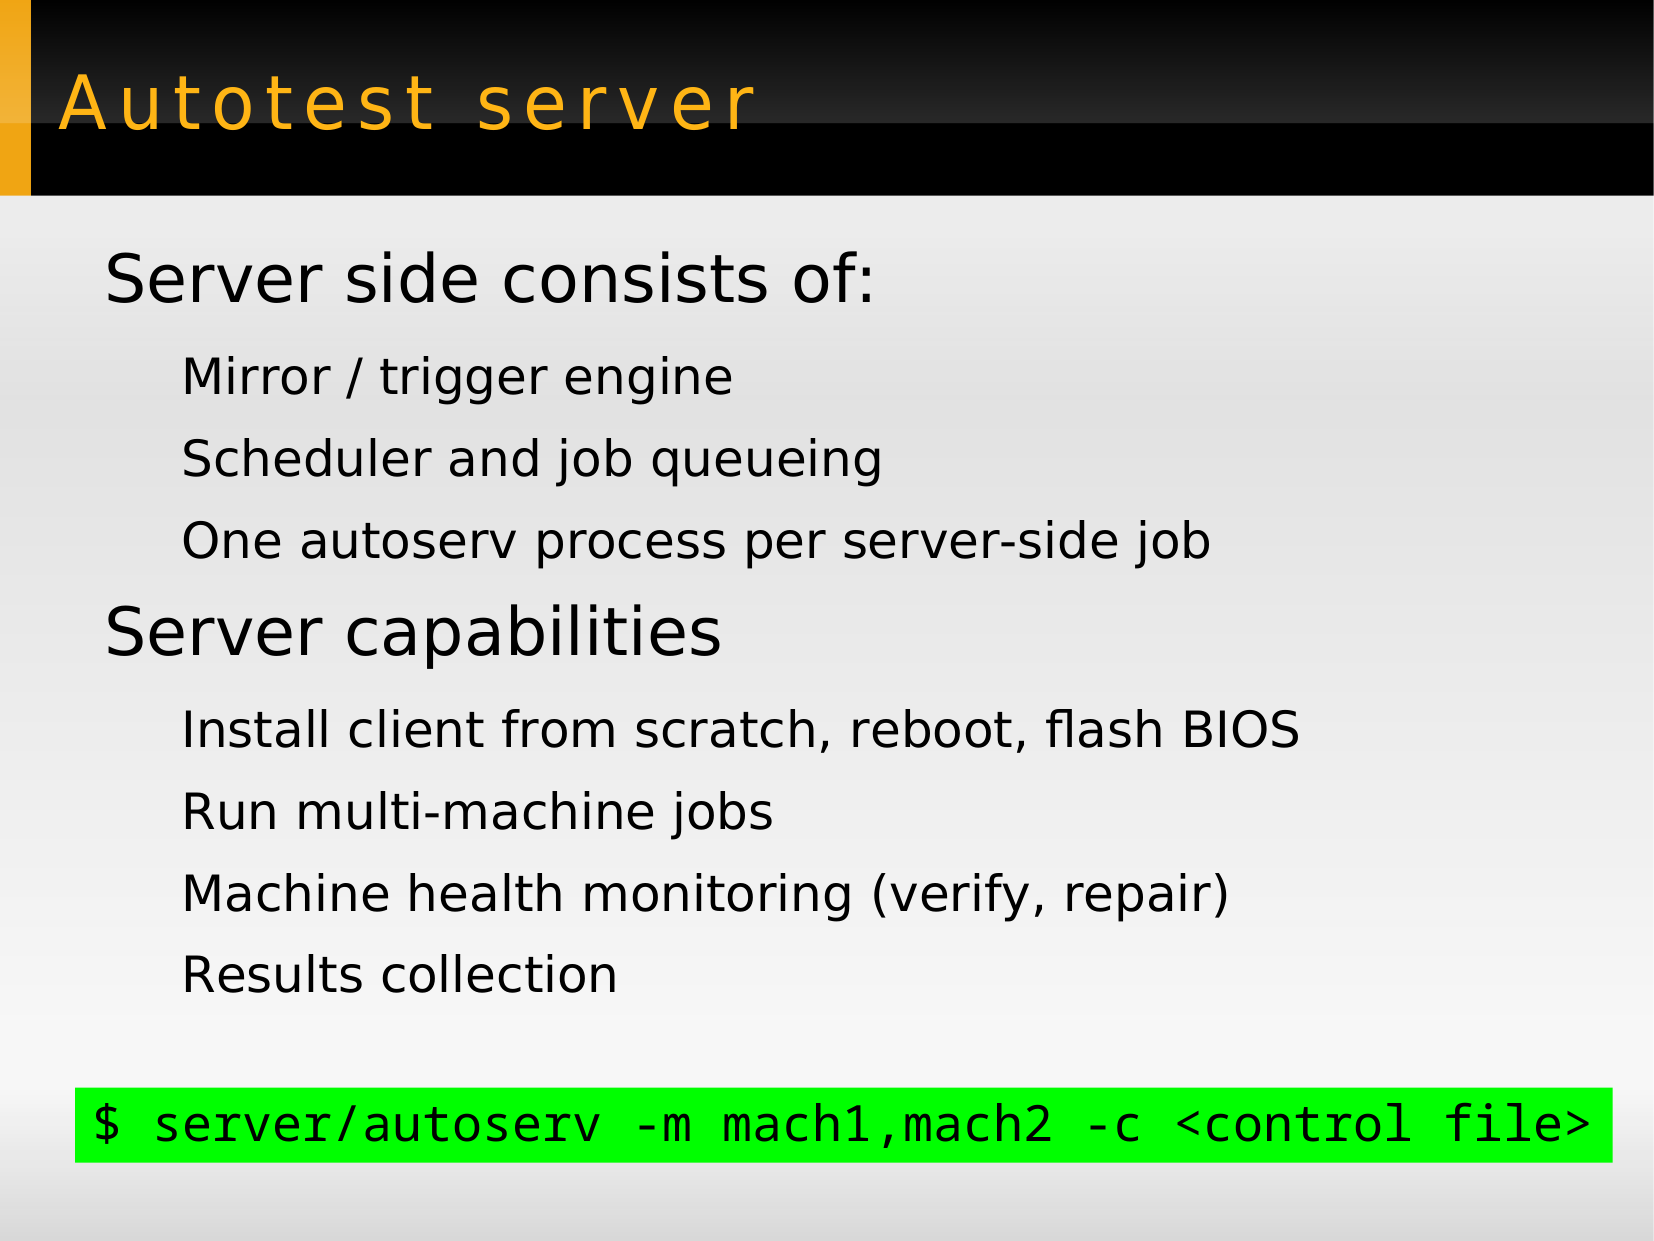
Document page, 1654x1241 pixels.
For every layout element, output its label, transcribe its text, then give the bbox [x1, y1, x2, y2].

title Autotest server [59, 29, 1270, 178]
list $ server/autoserv -m mach1,mach2 -c <control file> [75, 1087, 1613, 1163]
list Server side consists of: Mirror / trigger engine Scheduler and job queueing One autoserv process per server-side job Server capabilities Install client from scratch, reboot, flash BIOS Run multi-machine jobs Machine health monitoring (verify, repair) Results collection [86, 240, 1576, 1087]
picture [0, 0, 1654, 1241]
